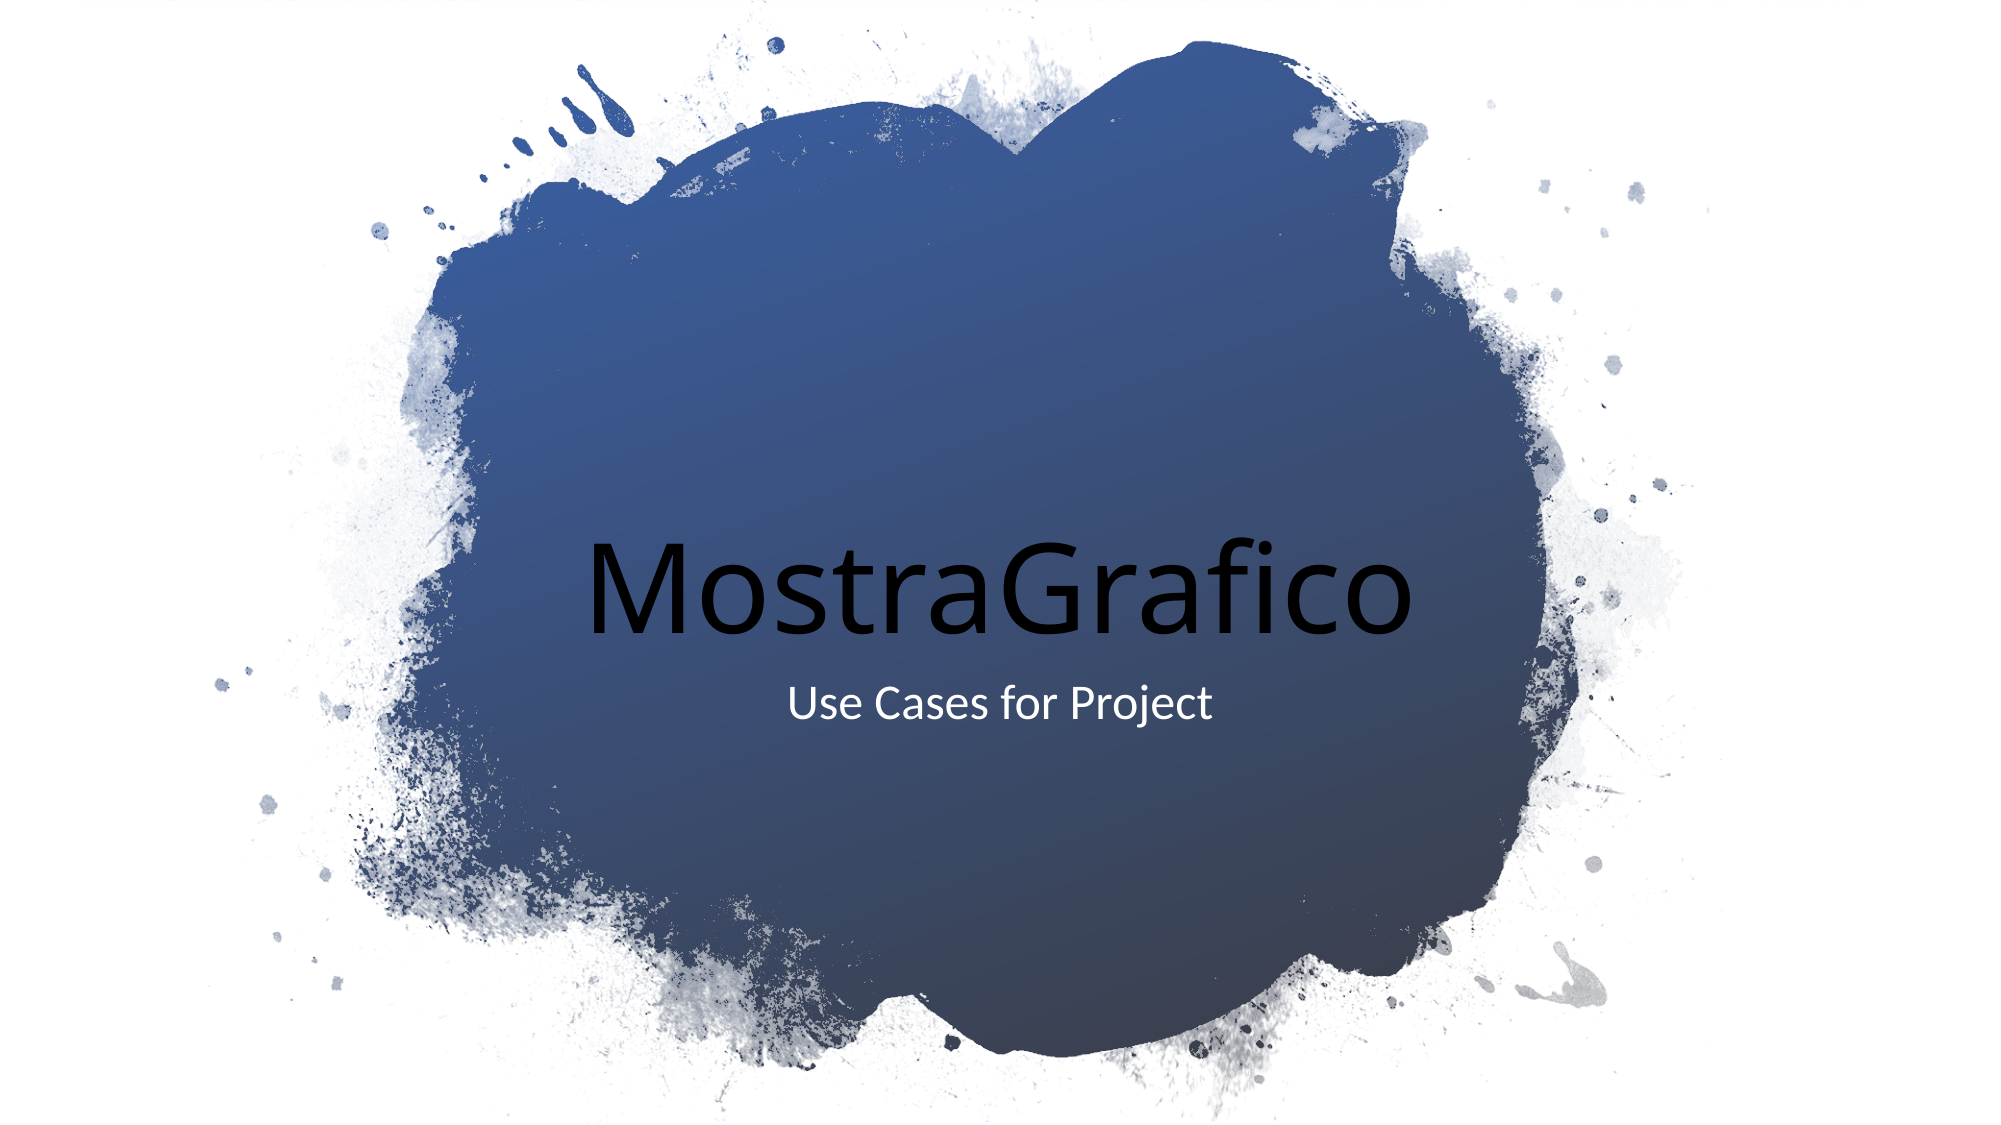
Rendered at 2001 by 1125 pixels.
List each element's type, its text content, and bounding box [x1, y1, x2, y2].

subtitle Use Cases for Project [499, 668, 1502, 781]
picture [0, 0, 2000, 1125]
title MostraGrafico [499, 335, 1502, 668]
